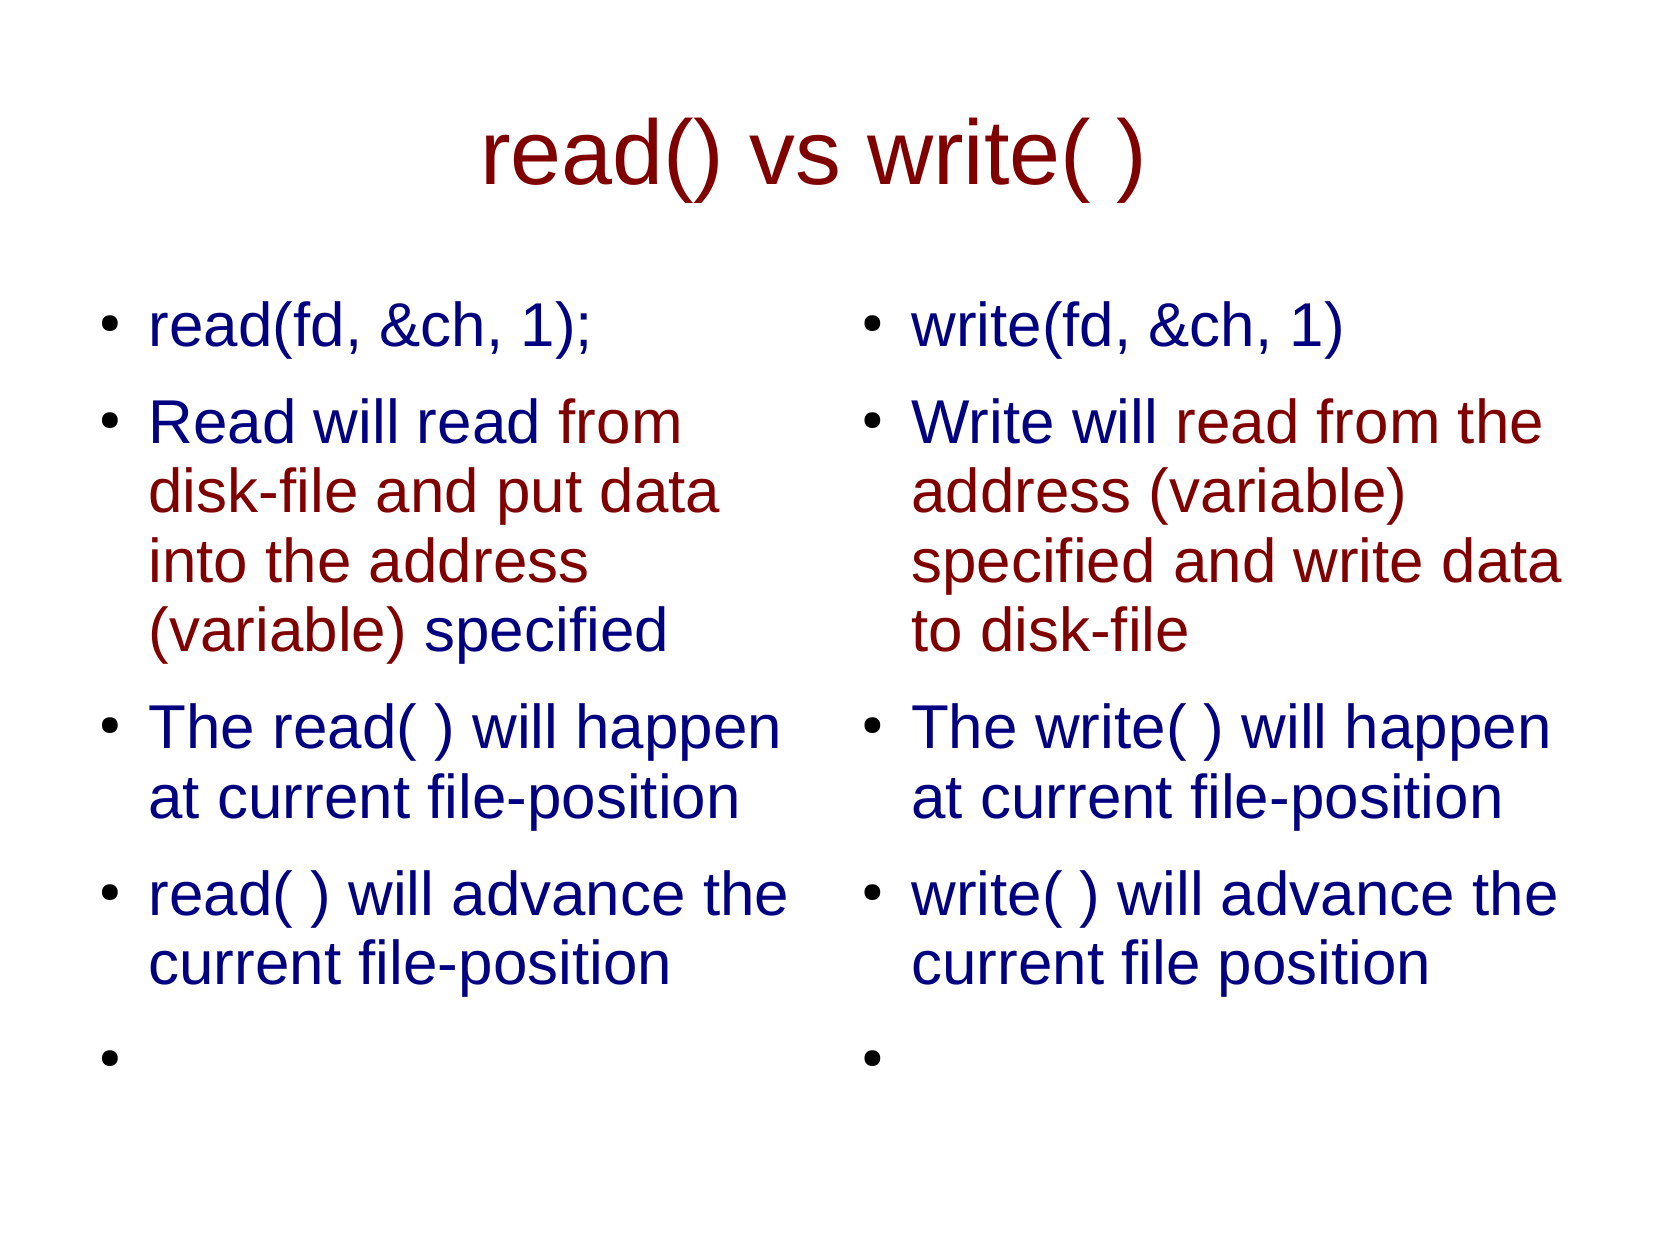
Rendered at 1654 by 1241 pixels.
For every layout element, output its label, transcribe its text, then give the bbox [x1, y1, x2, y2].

list write(fd, &ch, 1) Write will read from the address (variable) specified and write data to disk-file The write( ) will happen at current file-position write( ) will advance the current file position [845, 290, 1572, 1010]
list read(fd, &ch, 1); Read will read from disk-file and put data into the address (variable) specified The read( ) will happen at current file-position read( ) will advance the current file-position [82, 290, 809, 1010]
title read() vs write( ) [82, 49, 1571, 257]
